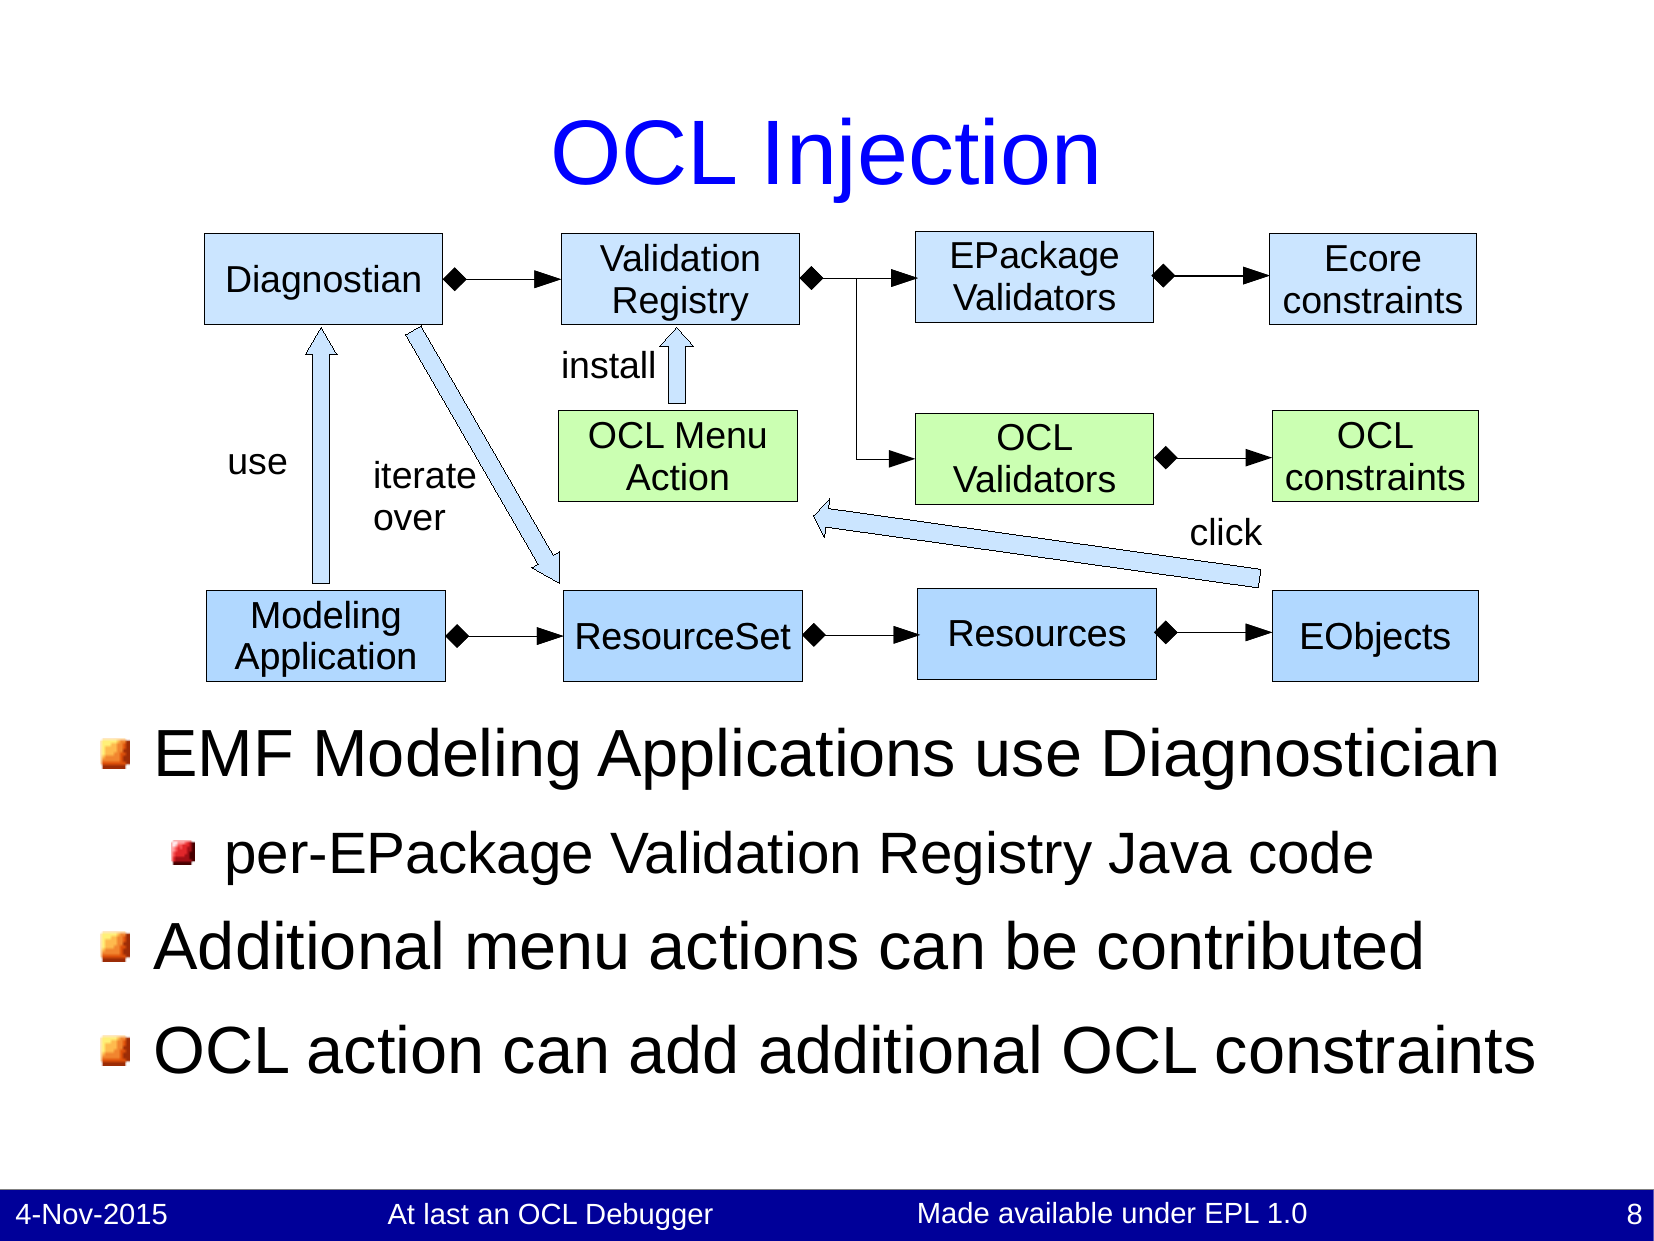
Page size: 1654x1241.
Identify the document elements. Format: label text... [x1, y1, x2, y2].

text_box click [1174, 504, 1278, 562]
text_box OCL Validators [915, 413, 1154, 505]
text_box [405, 325, 560, 584]
text_box EObjects [1272, 590, 1479, 682]
title OCL Injection [82, 49, 1571, 257]
text_box install [546, 337, 672, 394]
list EMF Modeling Applications use Diagnostician per-EPackage Validation Registry Java code Additional menu actions can be contributed OCL action can add additional OCL constraints [82, 716, 1571, 1088]
text_box ResourceSet [563, 590, 803, 682]
text_box Validation Registry [561, 257, 800, 325]
text_box [667, 327, 694, 404]
text_box Ecore constraints [1269, 257, 1477, 325]
text_box Modeling Application [206, 590, 446, 682]
text_box iterate over [358, 447, 493, 547]
text_box [813, 498, 1261, 588]
text_box [305, 327, 338, 584]
text_box OCL constraints [1272, 410, 1479, 502]
text_box use [212, 432, 303, 490]
text_box EPackage Validators [915, 257, 1154, 323]
text_box OCL Menu Action [558, 410, 798, 502]
text_box Diagnostian [204, 257, 443, 325]
text_box Resources [917, 588, 1157, 680]
